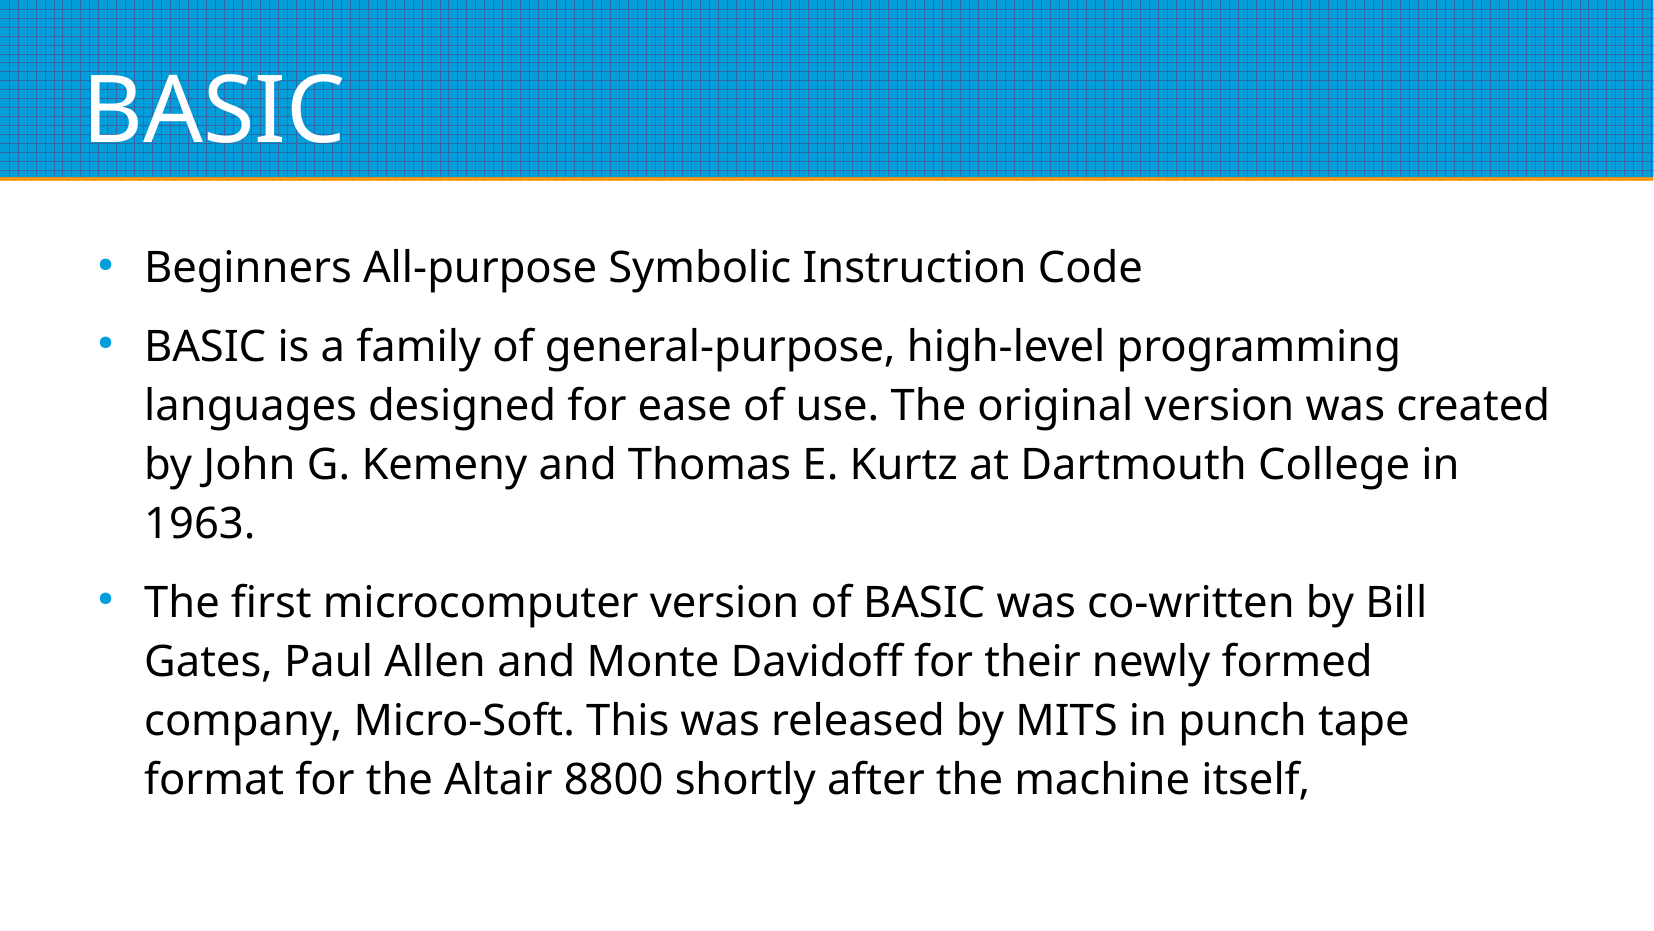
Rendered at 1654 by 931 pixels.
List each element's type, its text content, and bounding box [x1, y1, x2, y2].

list Beginners All-purpose Symbolic Instruction Code BASIC is a family of general-purpose, high-level programming languages designed for ease of use. The original version was created by John G. Kemeny and Thomas E. Kurtz at Dartmouth College in 1963. The first microcomputer version of BASIC was co-written by Bill Gates, Paul Allen and Monte Davidoff for their newly formed company, Micro-Soft. This was released by MITS in punch tape format for the Altair 8800 shortly after the machine itself, [82, 236, 1563, 811]
title BASIC [82, 14, 1571, 171]
